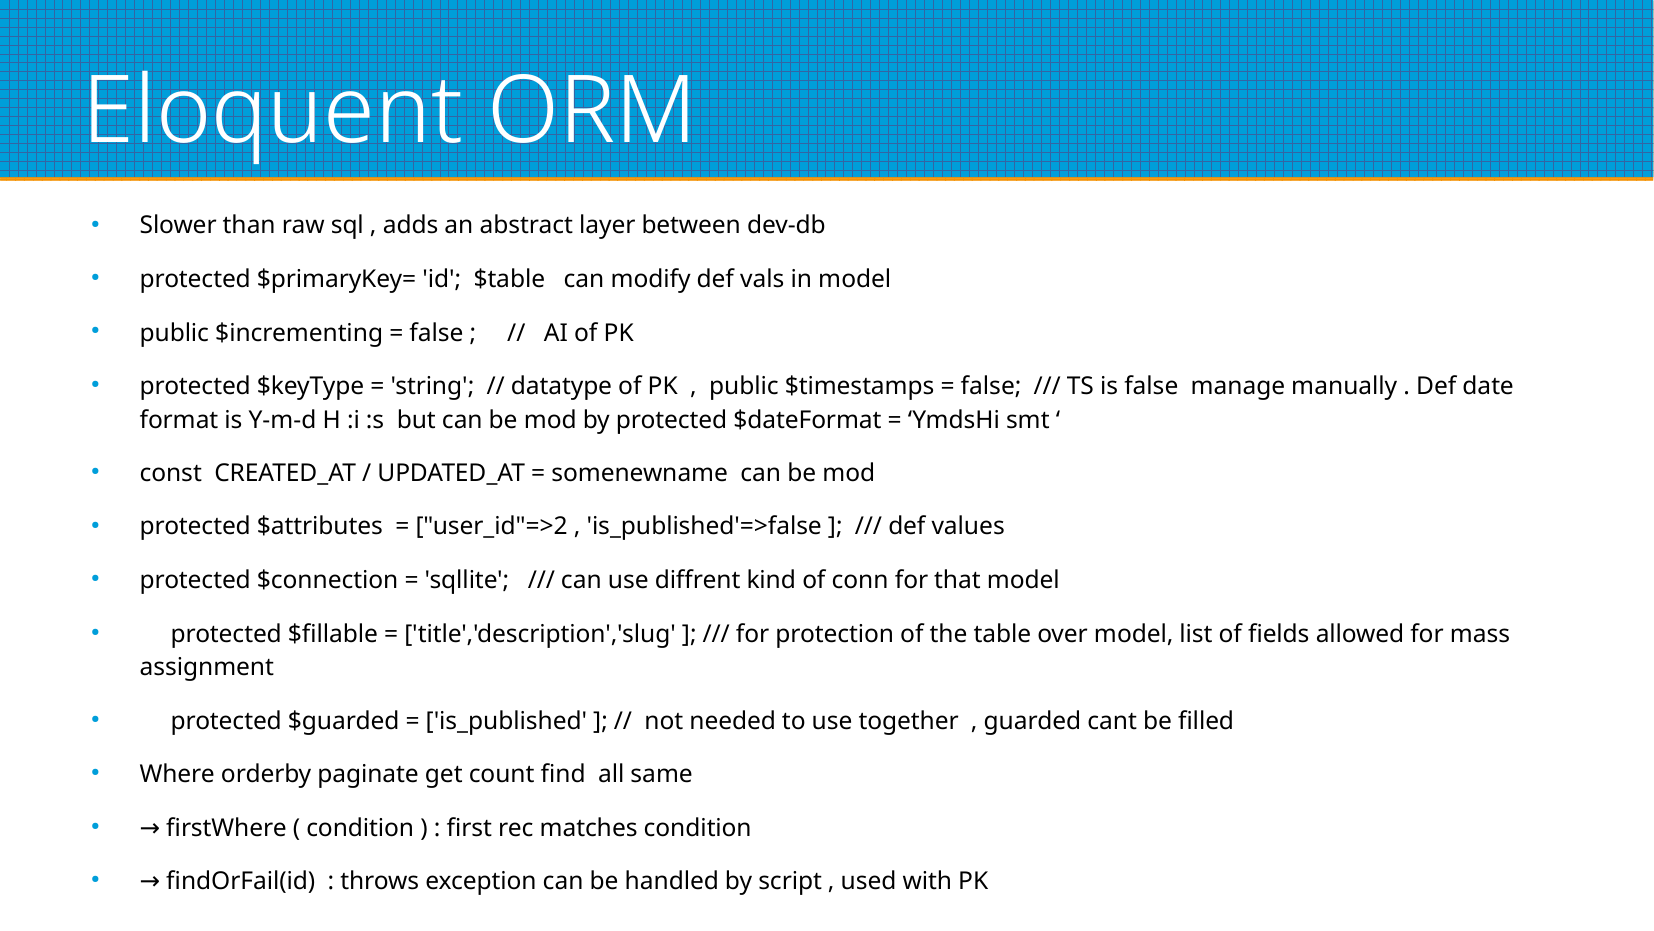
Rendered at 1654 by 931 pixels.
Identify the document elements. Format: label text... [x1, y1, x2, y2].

list Slower than raw sql , adds an abstract layer between dev-db protected $primaryKey= 'id'; $table can modify def vals in model public $incrementing = false ; // AI of PK protected $keyType = 'string'; // datatype of PK , public $timestamps = false; /// TS is false manage manually . Def date format is Y-m-d H :i :s but can be mod by protected $dateFormat = ‘YmdsHi smt ‘ const CREATED_AT / UPDATED_AT = somenewname can be mod protected $attributes = ["user_id"=>2 , 'is_published'=>false ]; /// def values protected $connection = 'sqllite'; /// can use diffrent kind of conn for that model protected $fillable = ['title','description','slug' ]; /// for protection of the table over model, list of fields allowed for mass assignment protected $guarded = ['is_published' ]; // not needed to use together , guarded cant be filled Where orderby paginate get count find all same → firstWhere ( condition ) : first rec matches condition → findOrFail(id) : throws exception can be handled by script , used with PK [75, 207, 1538, 901]
title Eloquent ORM [82, 14, 1571, 171]
